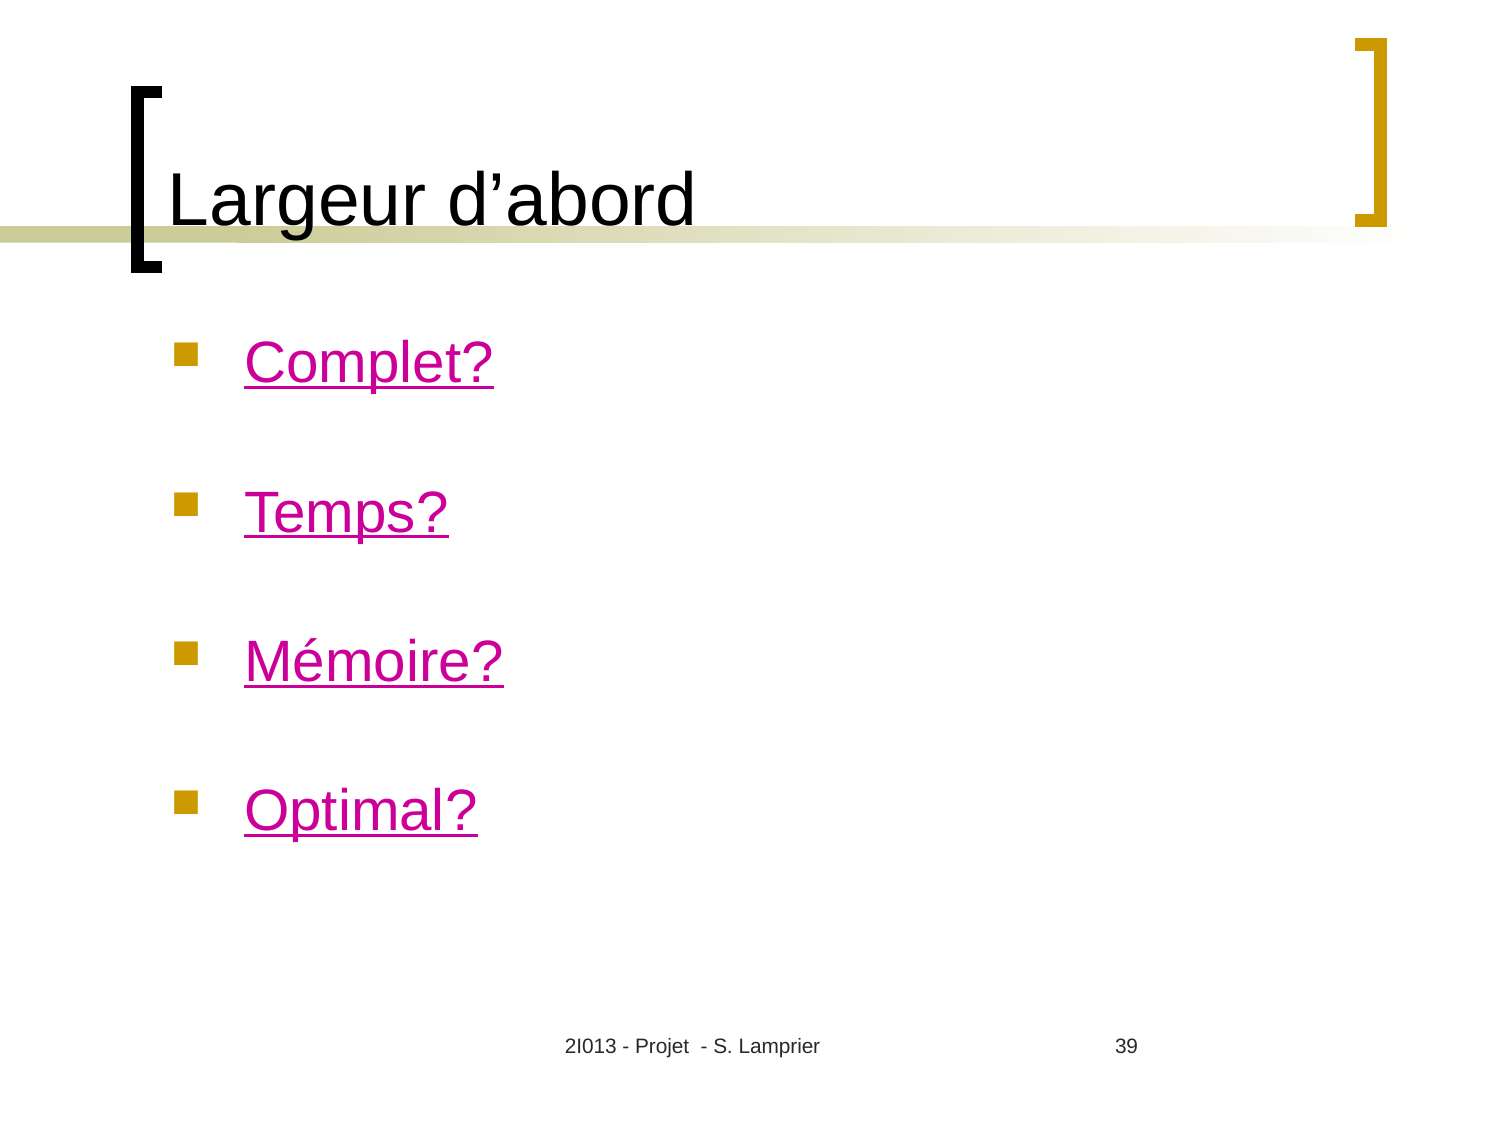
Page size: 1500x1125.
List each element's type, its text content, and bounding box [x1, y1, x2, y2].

slide_number <numéro> [1100, 1025, 1413, 1100]
list Complet? Temps? Mémoire? Optimal? [155, 324, 1413, 1000]
footer 2I013 - Projet - S. Lamprier [549, 1025, 1025, 1100]
title Largeur d’abord [152, 15, 1328, 248]
